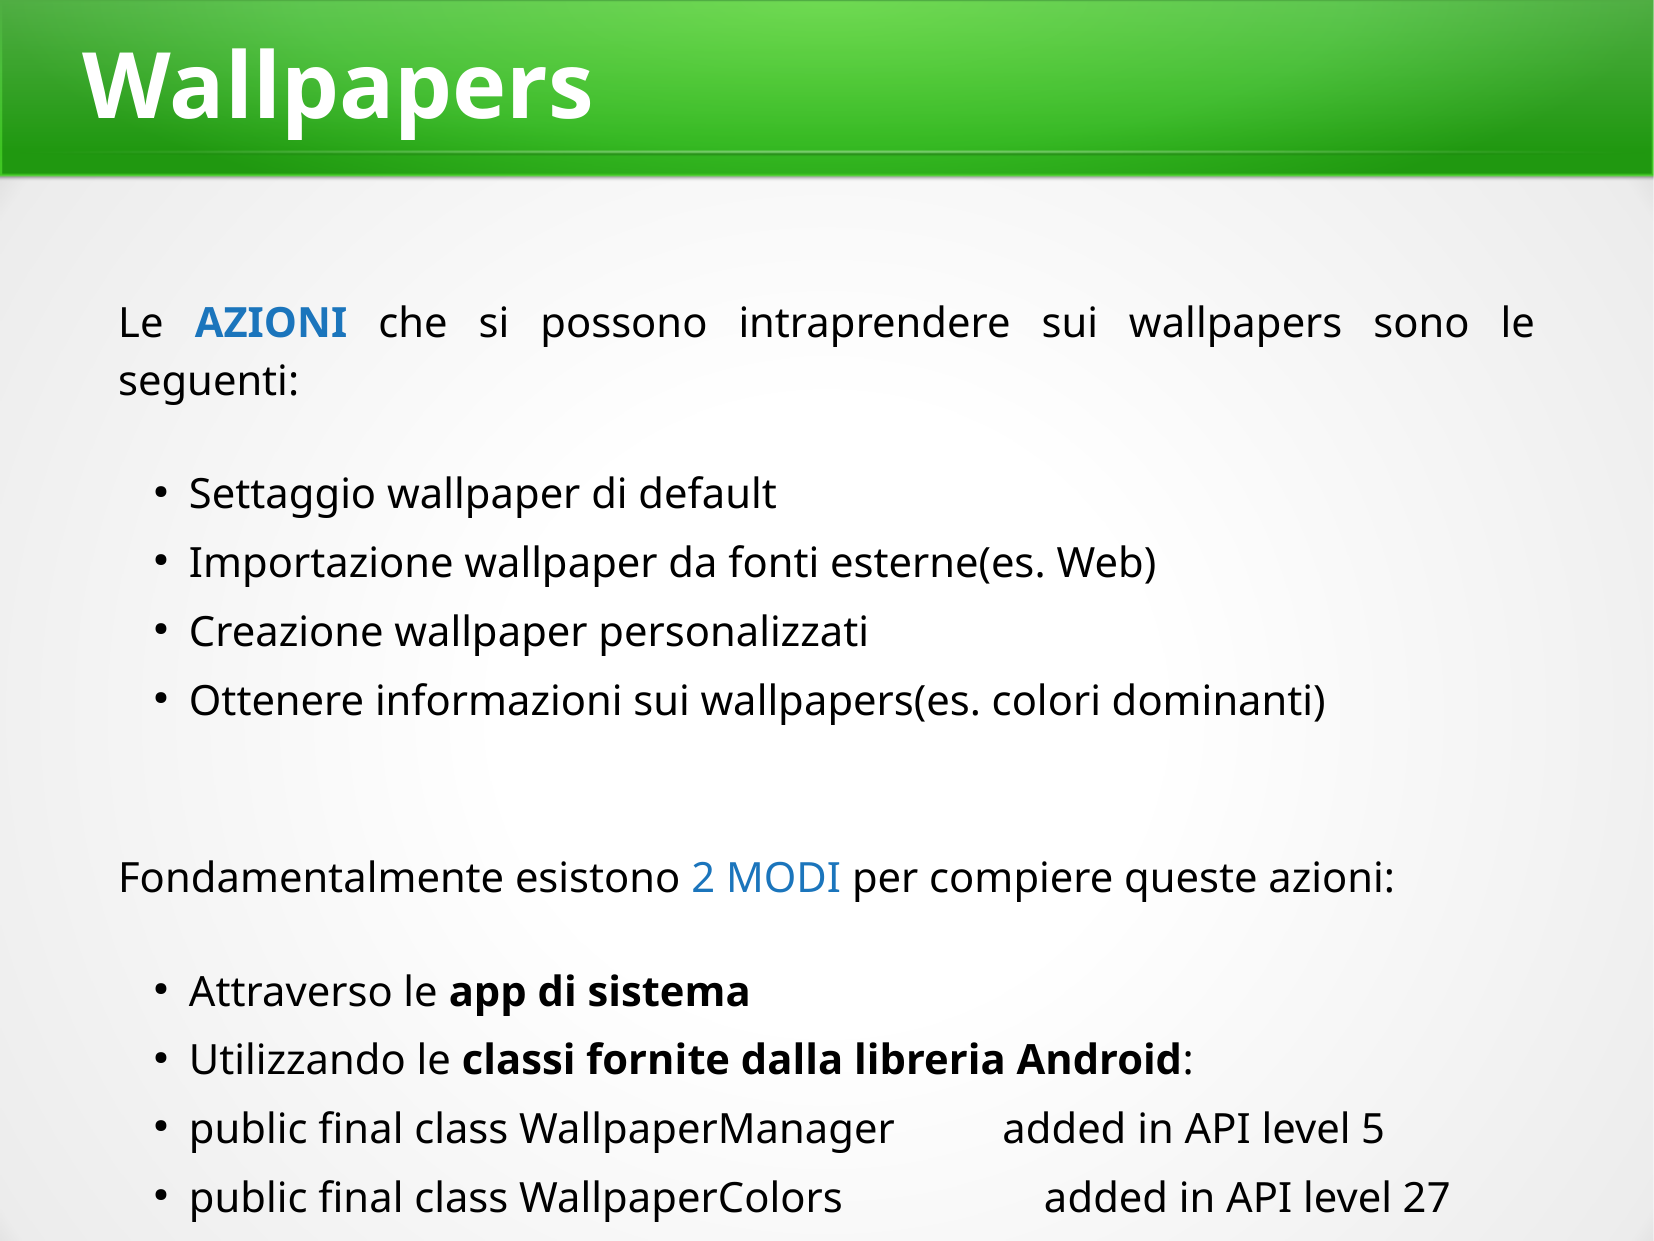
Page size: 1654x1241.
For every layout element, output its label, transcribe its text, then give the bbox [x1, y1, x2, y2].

title Wallpapers [82, 11, 1571, 154]
picture [0, 0, 1654, 1241]
subtitle Le AZIONI che si possono intraprendere sui wallpapers sono le seguenti: Settaggio wallpaper di default Importazione wallpaper da fonti esterne(es. Web) Creazione wallpaper personalizzati Ottenere informazioni sui wallpapers(es. colori dominanti) Fondamentalmente esistono 2 MODI per compiere queste azioni: Attraverso le app di sistema Utilizzando le classi fornite dalla libreria Android: public final class WallpaperManager added in API level 5 public final class WallpaperColors added in API level 27 [118, 236, 1536, 1158]
